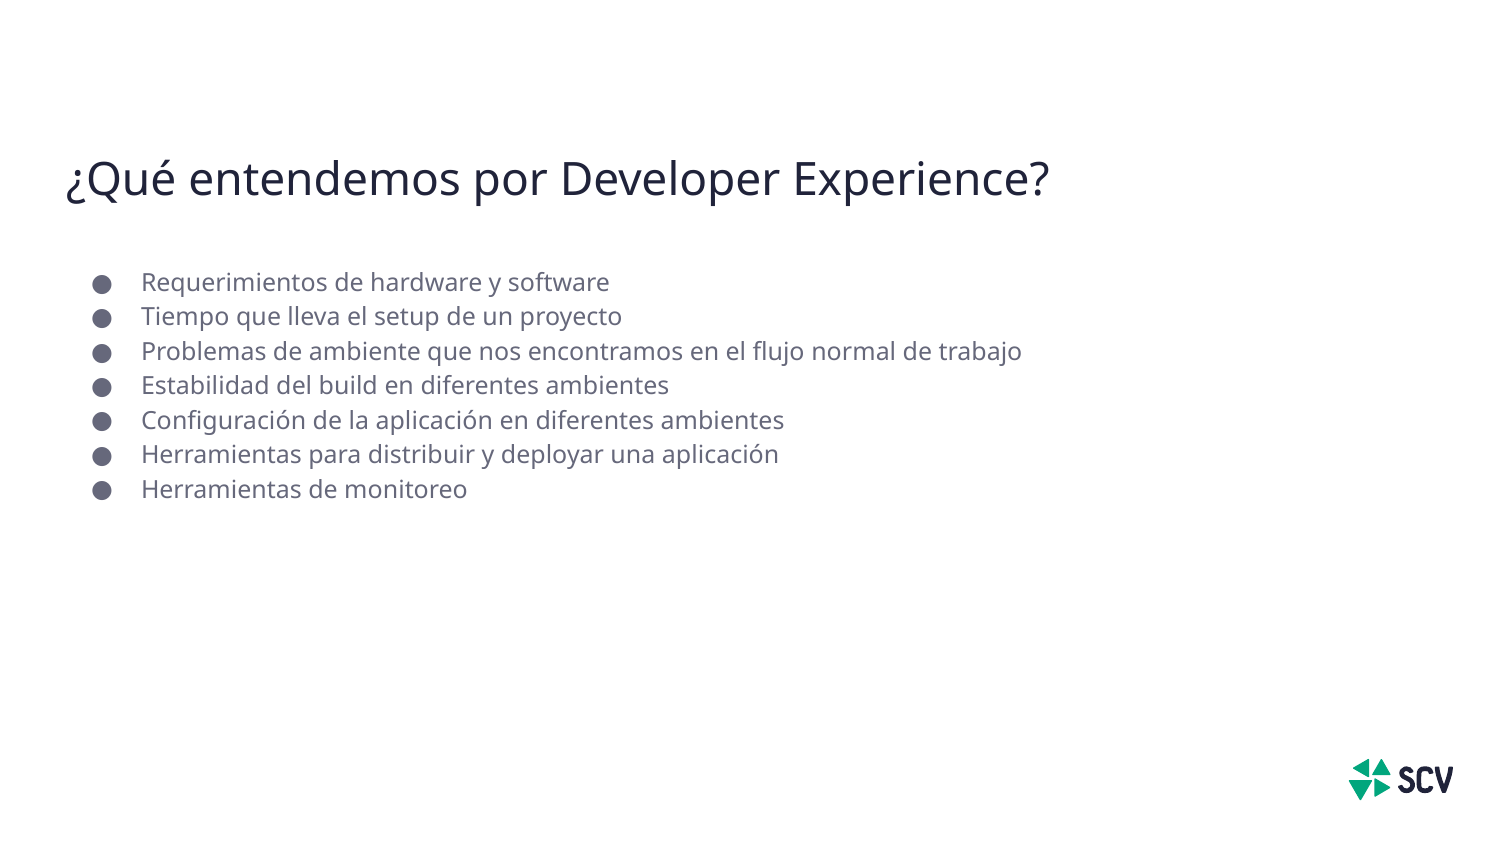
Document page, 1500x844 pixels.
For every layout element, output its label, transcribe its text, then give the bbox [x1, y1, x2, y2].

list Requerimientos de hardware y software Tiempo que lleva el setup de un proyecto Problemas de ambiente que nos encontramos en el flujo normal de trabajo Estabilidad del build en diferentes ambientes Configuración de la aplicación en diferentes ambientes Herramientas para distribuir y deployar una aplicación Herramientas de monitoreo [51, 247, 1107, 752]
title ¿Qué entendemos por Developer Experience? [51, 130, 1324, 225]
